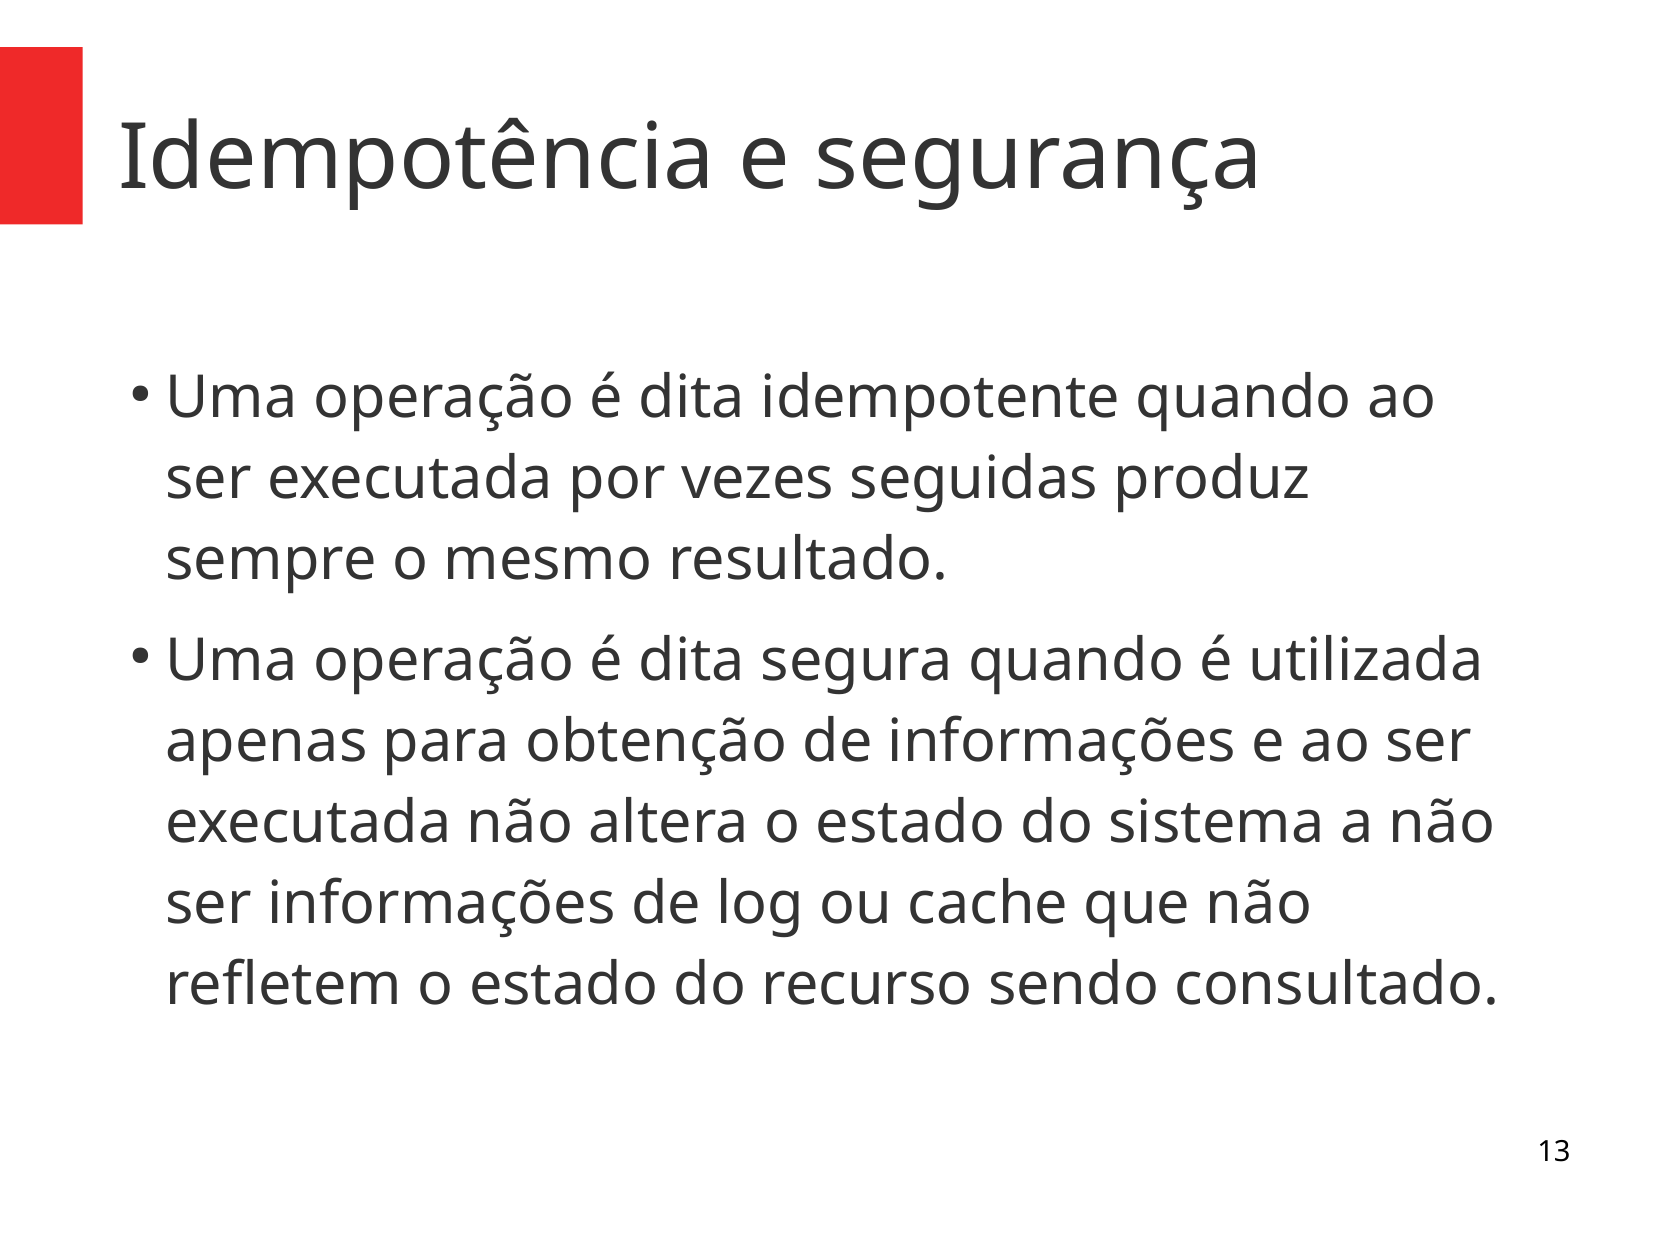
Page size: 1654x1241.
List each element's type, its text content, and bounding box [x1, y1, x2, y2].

title Idempotência e segurança [118, 49, 1571, 257]
list Uma operação é dita idempotente quando ao ser executada por vezes seguidas produz sempre o mesmo resultado. Uma operação é dita segura quando é utilizada apenas para obtenção de informações e ao ser executada não altera o estado do sistema a não ser informações de log ou cache que não refletem o estado do recurso sendo consultado. [118, 354, 1536, 1074]
